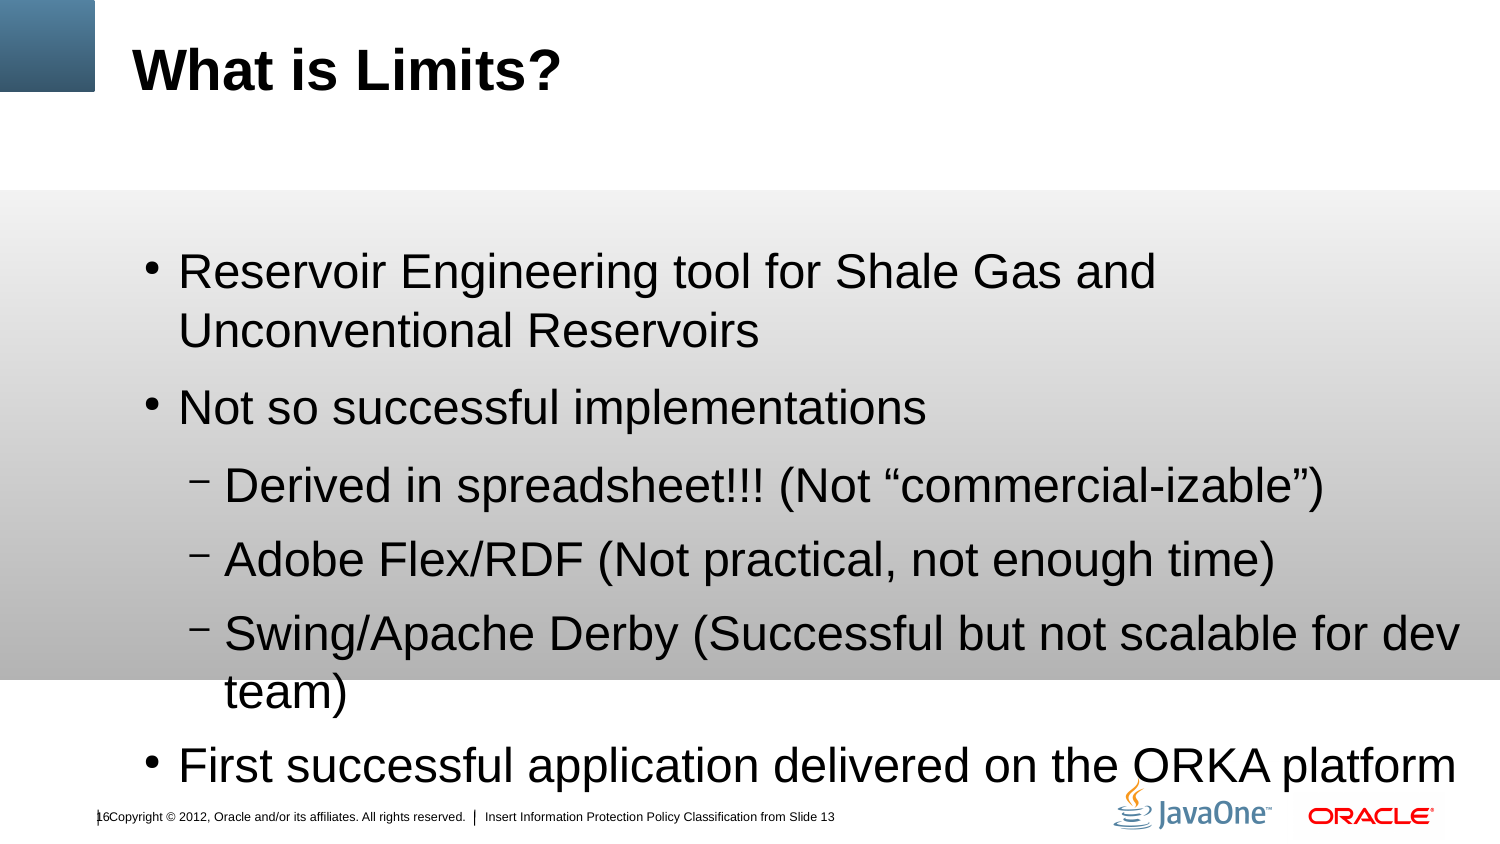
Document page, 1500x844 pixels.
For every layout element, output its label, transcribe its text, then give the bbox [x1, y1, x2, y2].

list Reservoir Engineering tool for Shale Gas and Unconventional Reservoirs Not so successful implementations Derived in spreadsheet!!! (Not “commercial-izable”) Adobe Flex/RDF (Not practical, not enough time) Swing/Apache Derby (Successful but not scalable for dev team) First successful application delivered on the ORKA platform [132, 240, 1486, 844]
title What is Limits? [132, 40, 1407, 166]
